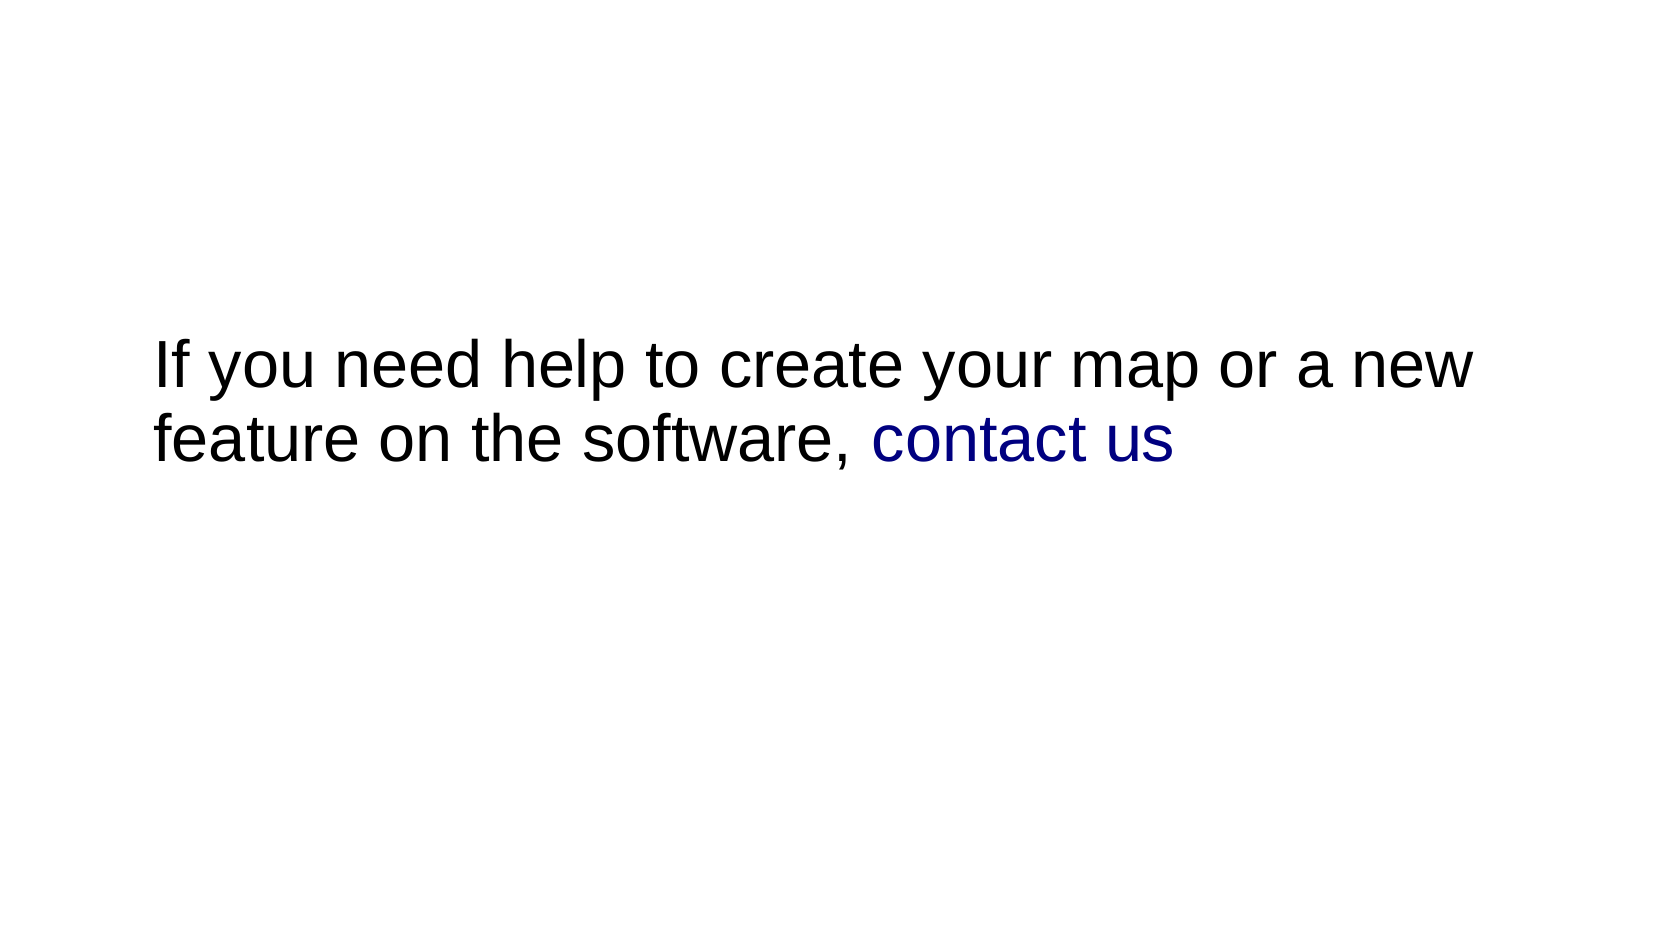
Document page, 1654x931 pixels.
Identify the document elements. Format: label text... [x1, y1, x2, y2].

list If you need help to create your map or a new feature on the software, contact us [82, 118, 1571, 758]
